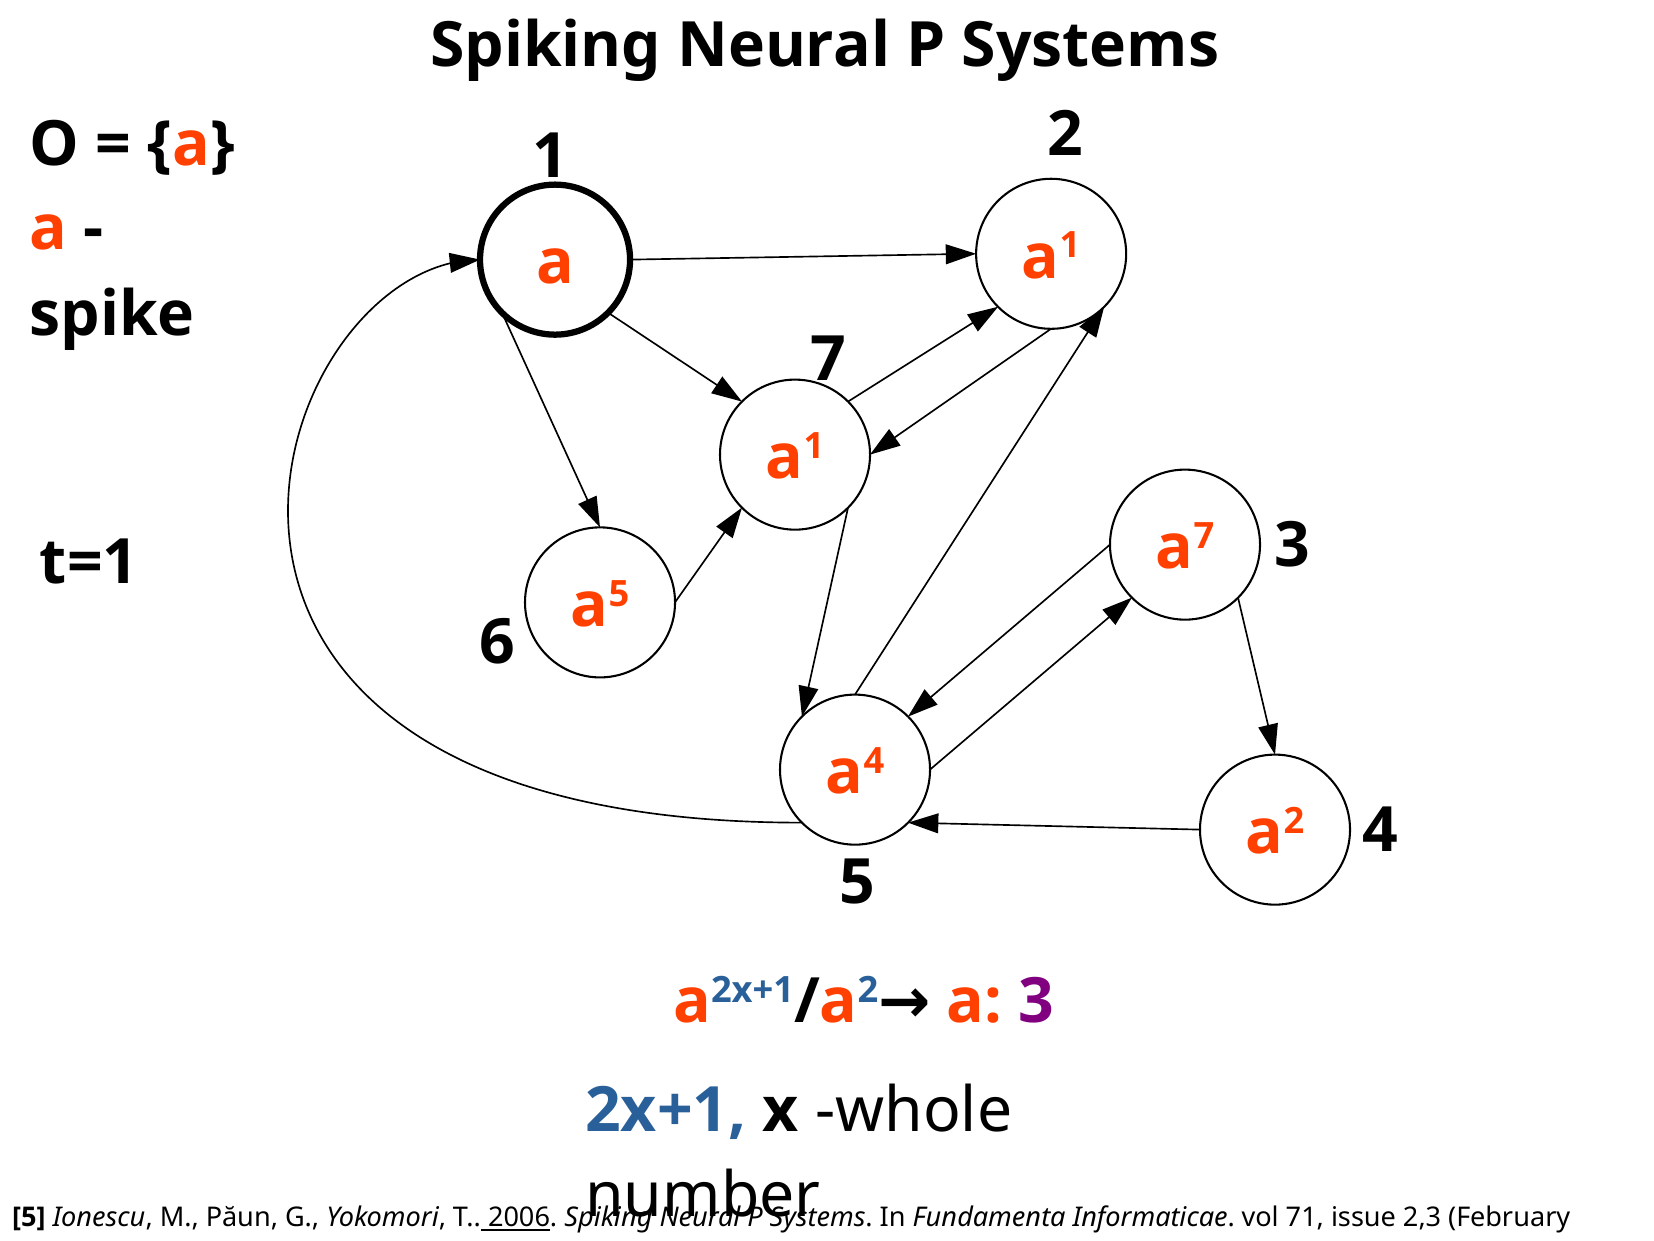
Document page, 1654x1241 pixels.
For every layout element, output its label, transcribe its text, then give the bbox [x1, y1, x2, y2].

text_box 2x+1, x -whole number [570, 1057, 1156, 1238]
text_box a7 [1110, 469, 1260, 620]
title Spiking Neural P Systems [0, 1, 1651, 84]
text_box 5 [825, 829, 872, 927]
text_box a1 [720, 379, 871, 530]
text_box a5 [525, 527, 676, 678]
text_box 3 [1260, 492, 1321, 590]
text_box 2 [1033, 81, 1081, 179]
text_box O = {a} a - spike [15, 90, 301, 271]
text_box a2x+1/a2→ a: 3 [658, 948, 1096, 1057]
text_box 7 [795, 306, 843, 404]
text_box a4 [780, 694, 931, 843]
text_box [5] Ionescu, M., Păun, G., Yokomori, T.. 2006. Spiking Neural P Systems. In Fundamenta Informaticae. vol 71, issue 2,3 (February 2006), 279-308. [0, 1190, 1654, 1241]
text_box 6 [465, 589, 512, 687]
text_box a1 [976, 179, 1127, 329]
text_box 4 [1348, 777, 1396, 875]
text_box a2 [1200, 754, 1348, 905]
text_box 1 [517, 103, 565, 202]
text_box t=1 [9, 509, 160, 607]
text_box a [480, 185, 631, 335]
